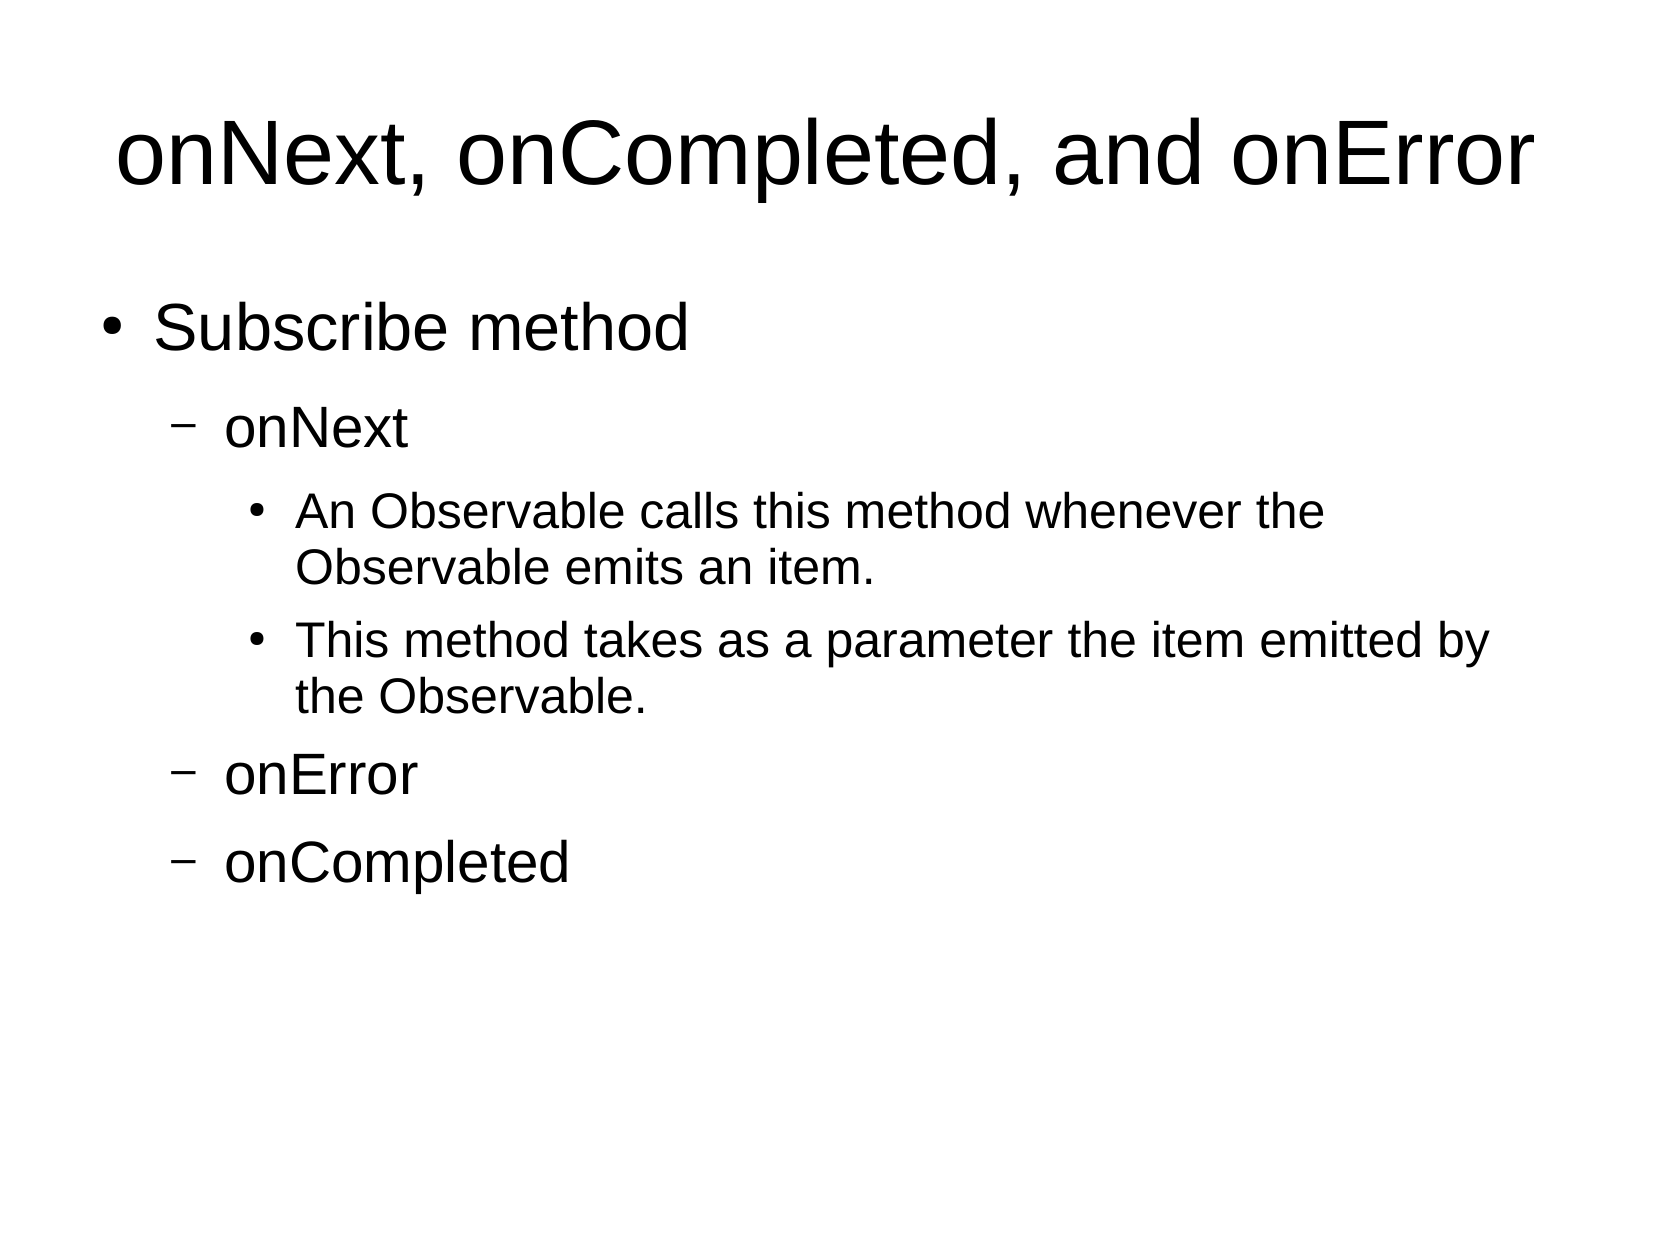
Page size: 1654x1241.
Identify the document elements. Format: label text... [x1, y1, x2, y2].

list Subscribe method onNext An Observable calls this method whenever the Observable emits an item. This method takes as a parameter the item emitted by the Observable. onError onCompleted [82, 290, 1571, 1010]
title onNext, onCompleted, and onError [82, 49, 1571, 257]
